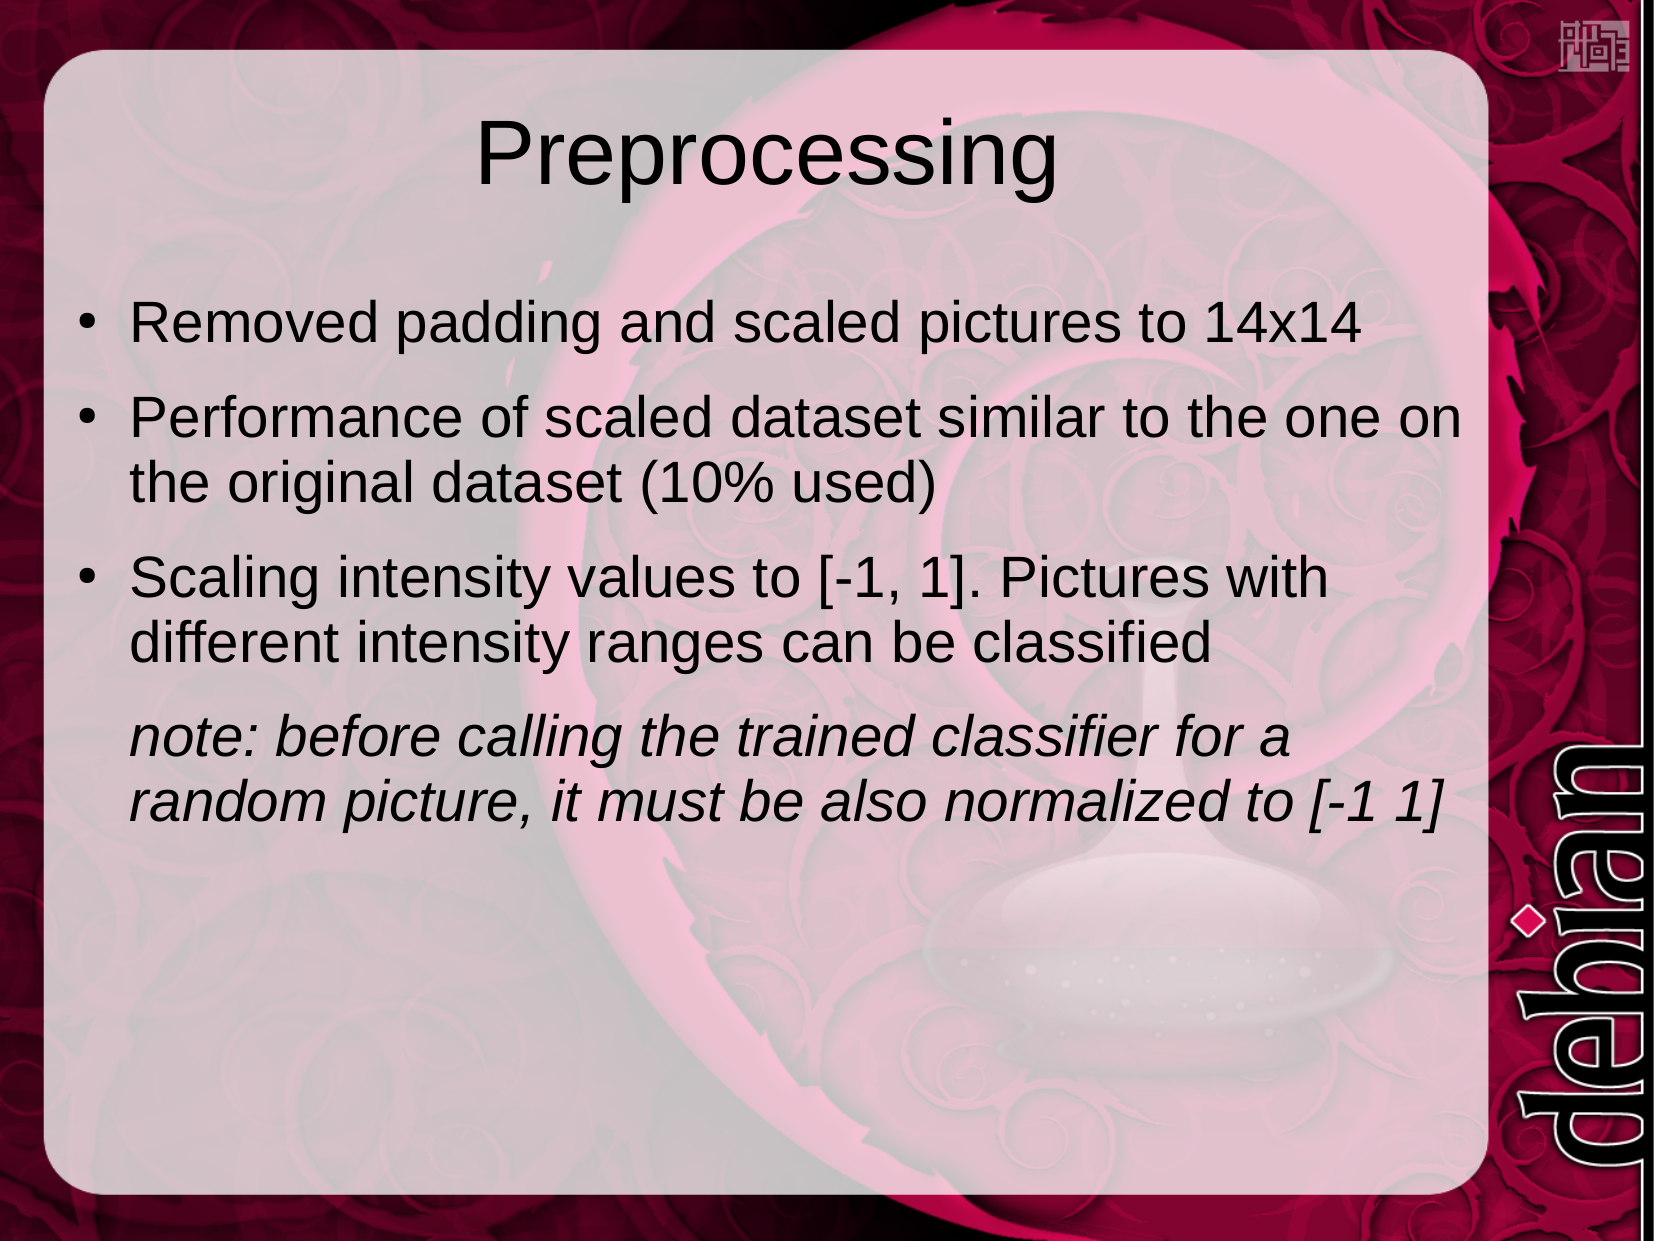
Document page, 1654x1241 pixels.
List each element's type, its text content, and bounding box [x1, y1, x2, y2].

title Preprocessing [59, 49, 1477, 257]
picture [0, 0, 1654, 1241]
list Removed padding and scaled pictures to 14x14 Performance of scaled dataset similar to the one on the original dataset (10% used) Scaling intensity values to [-1, 1]. Pictures with different intensity ranges can be classified note: before calling the trained classifier for a random picture, it must be also normalized to [-1 1] [59, 290, 1477, 1109]
